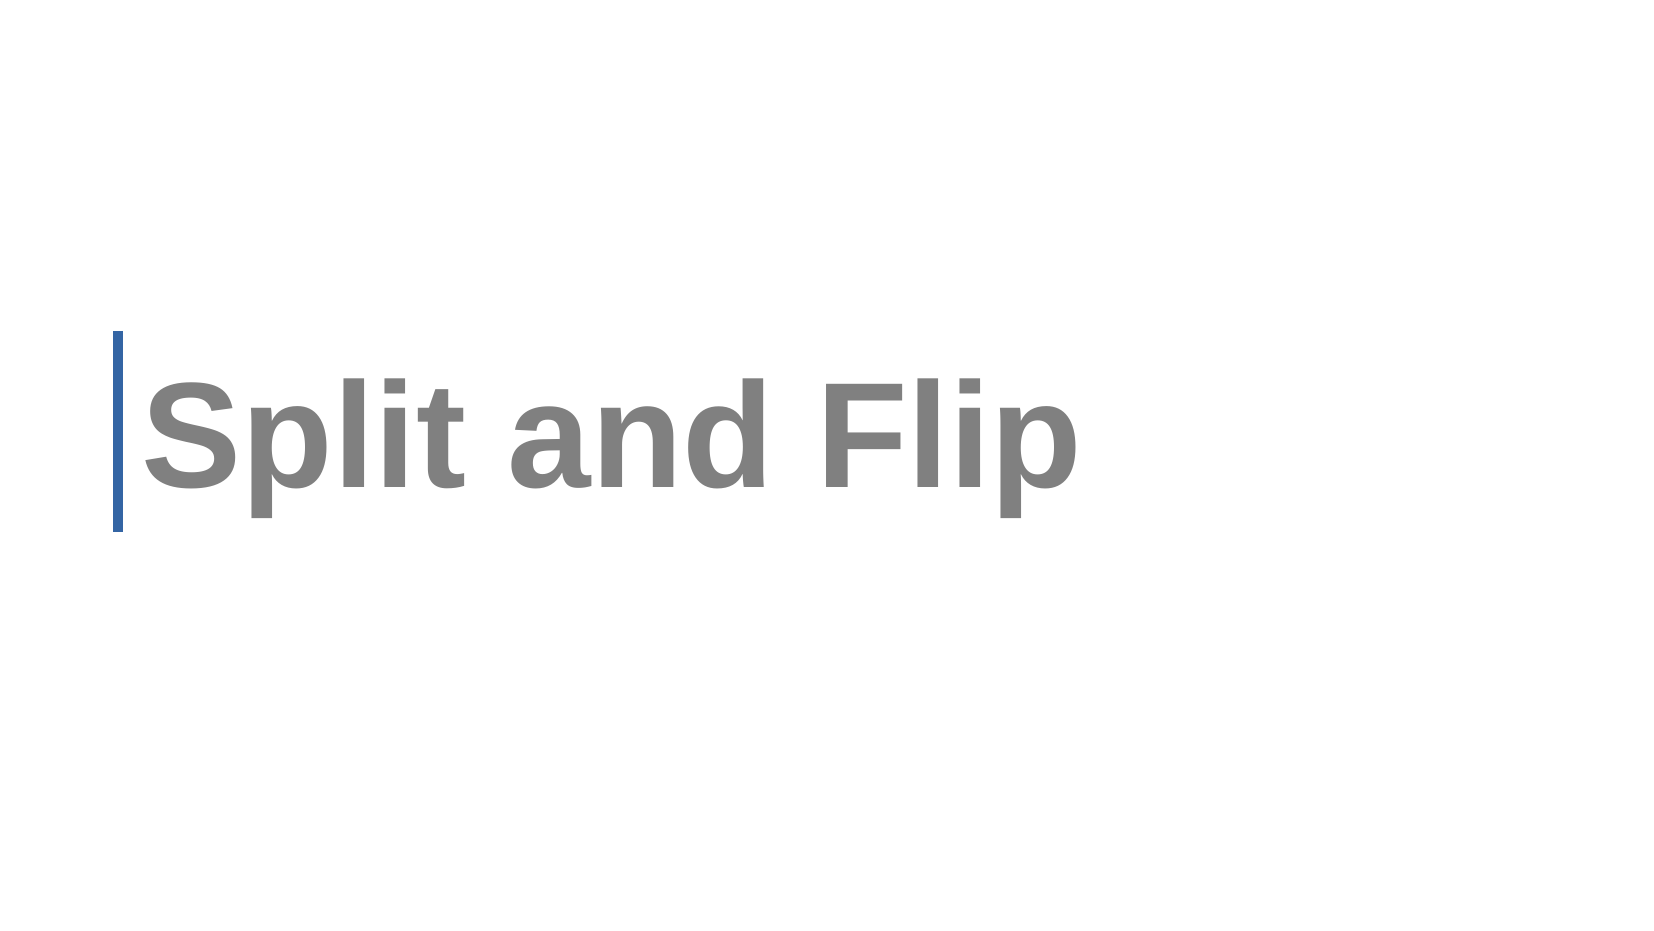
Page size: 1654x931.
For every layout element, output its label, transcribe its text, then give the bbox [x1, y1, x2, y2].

title Split and Flip [141, 301, 1654, 570]
